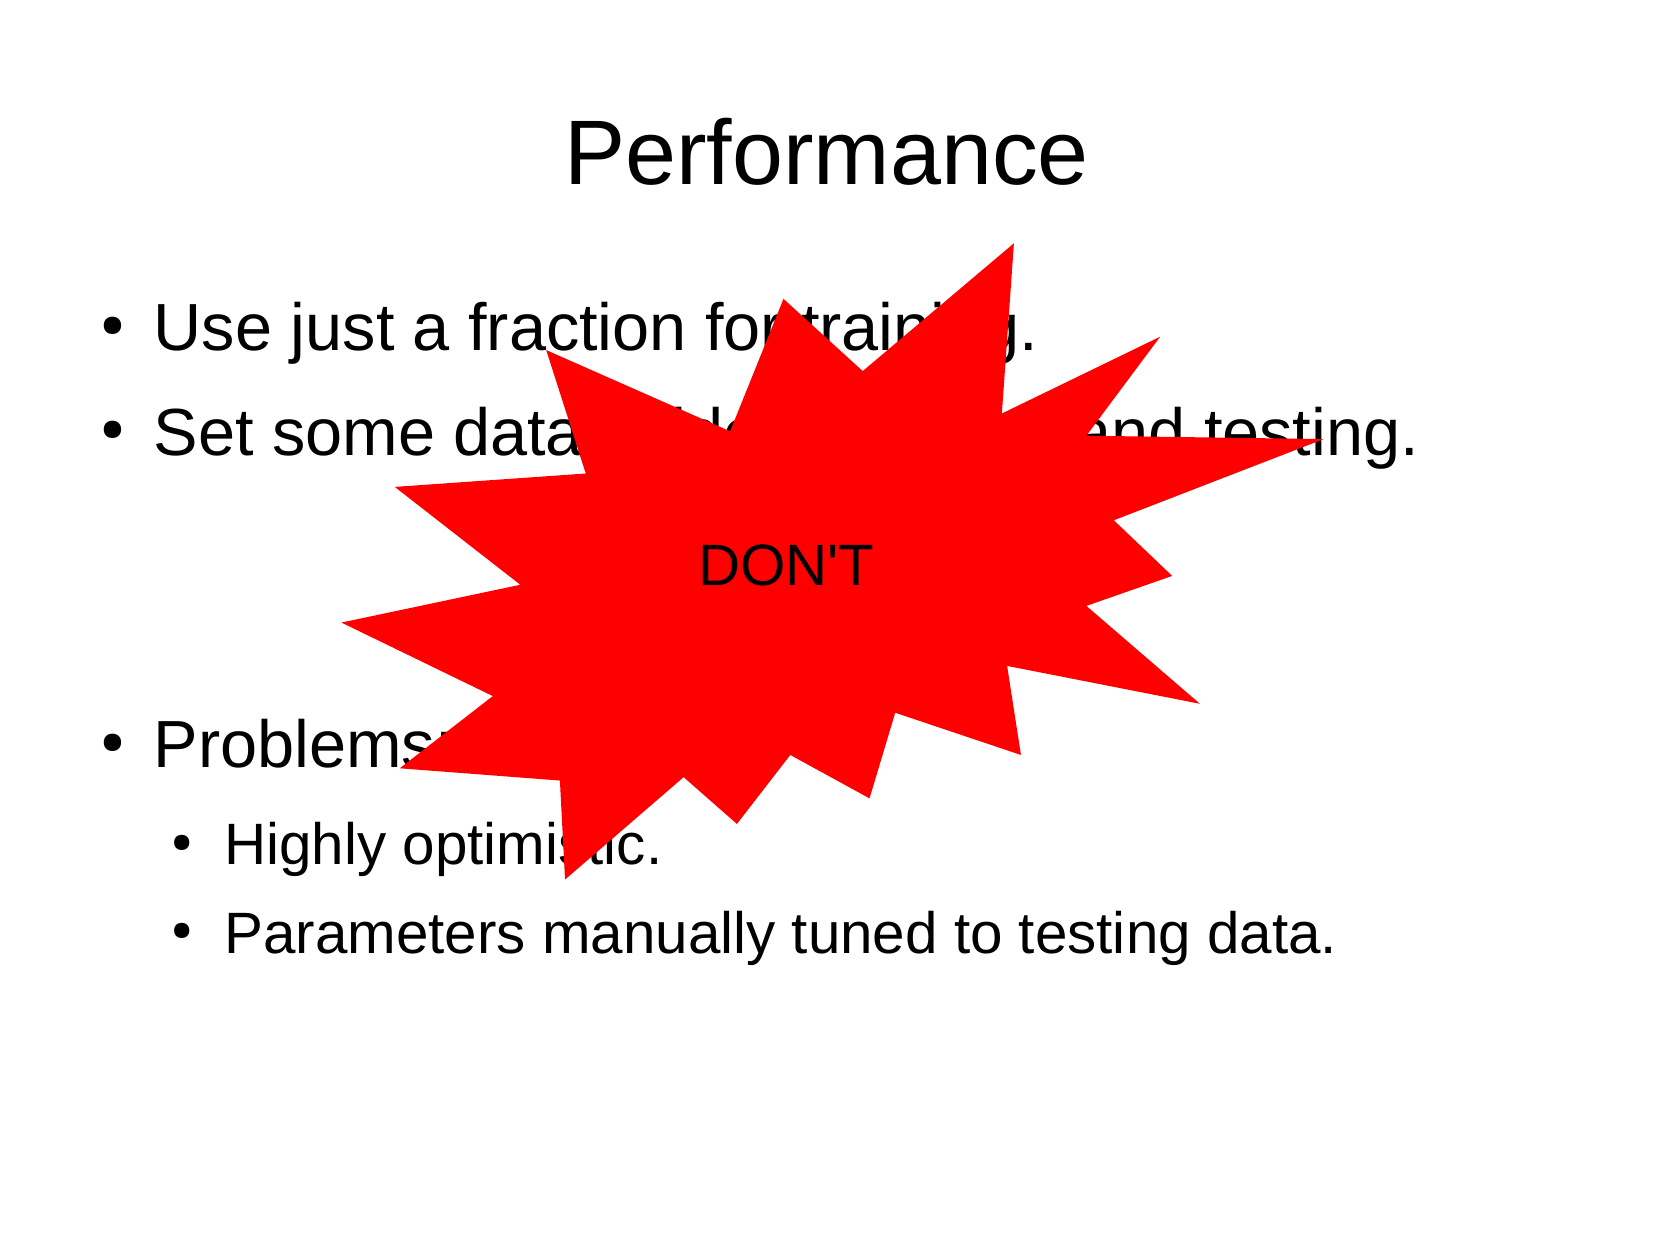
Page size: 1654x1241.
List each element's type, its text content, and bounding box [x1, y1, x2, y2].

text_box DON'T [341, 243, 1324, 880]
title Performance [82, 56, 1571, 250]
list Use just a fraction for training. Set some data aside for tuning and testing. Problems: Highly optimistic. Parameters manually tuned to testing data. [82, 290, 1571, 1094]
